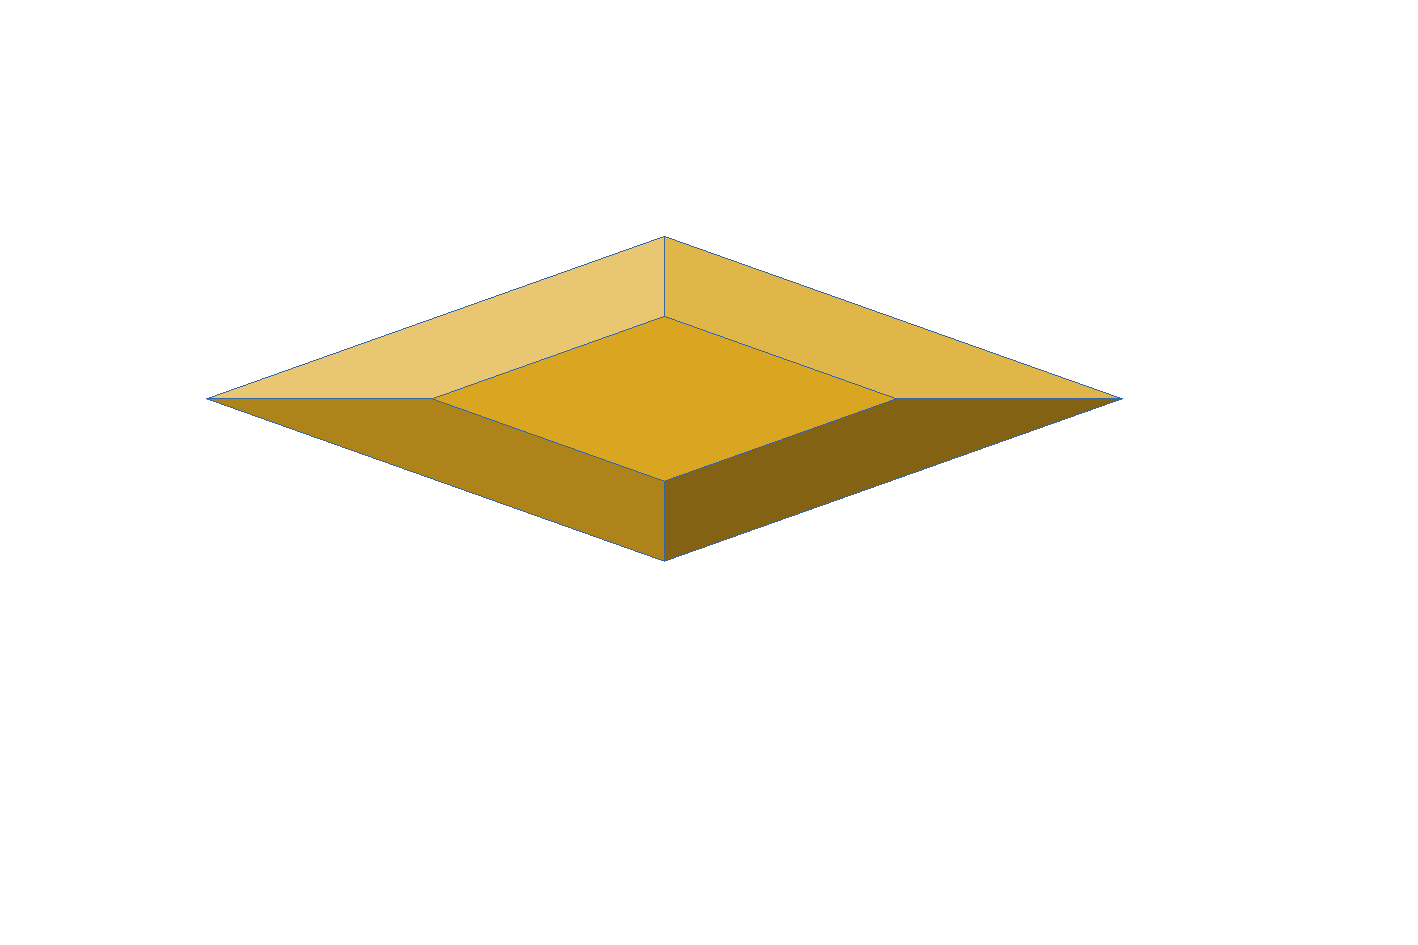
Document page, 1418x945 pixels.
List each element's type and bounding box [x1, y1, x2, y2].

text_box [207, 317, 1123, 562]
